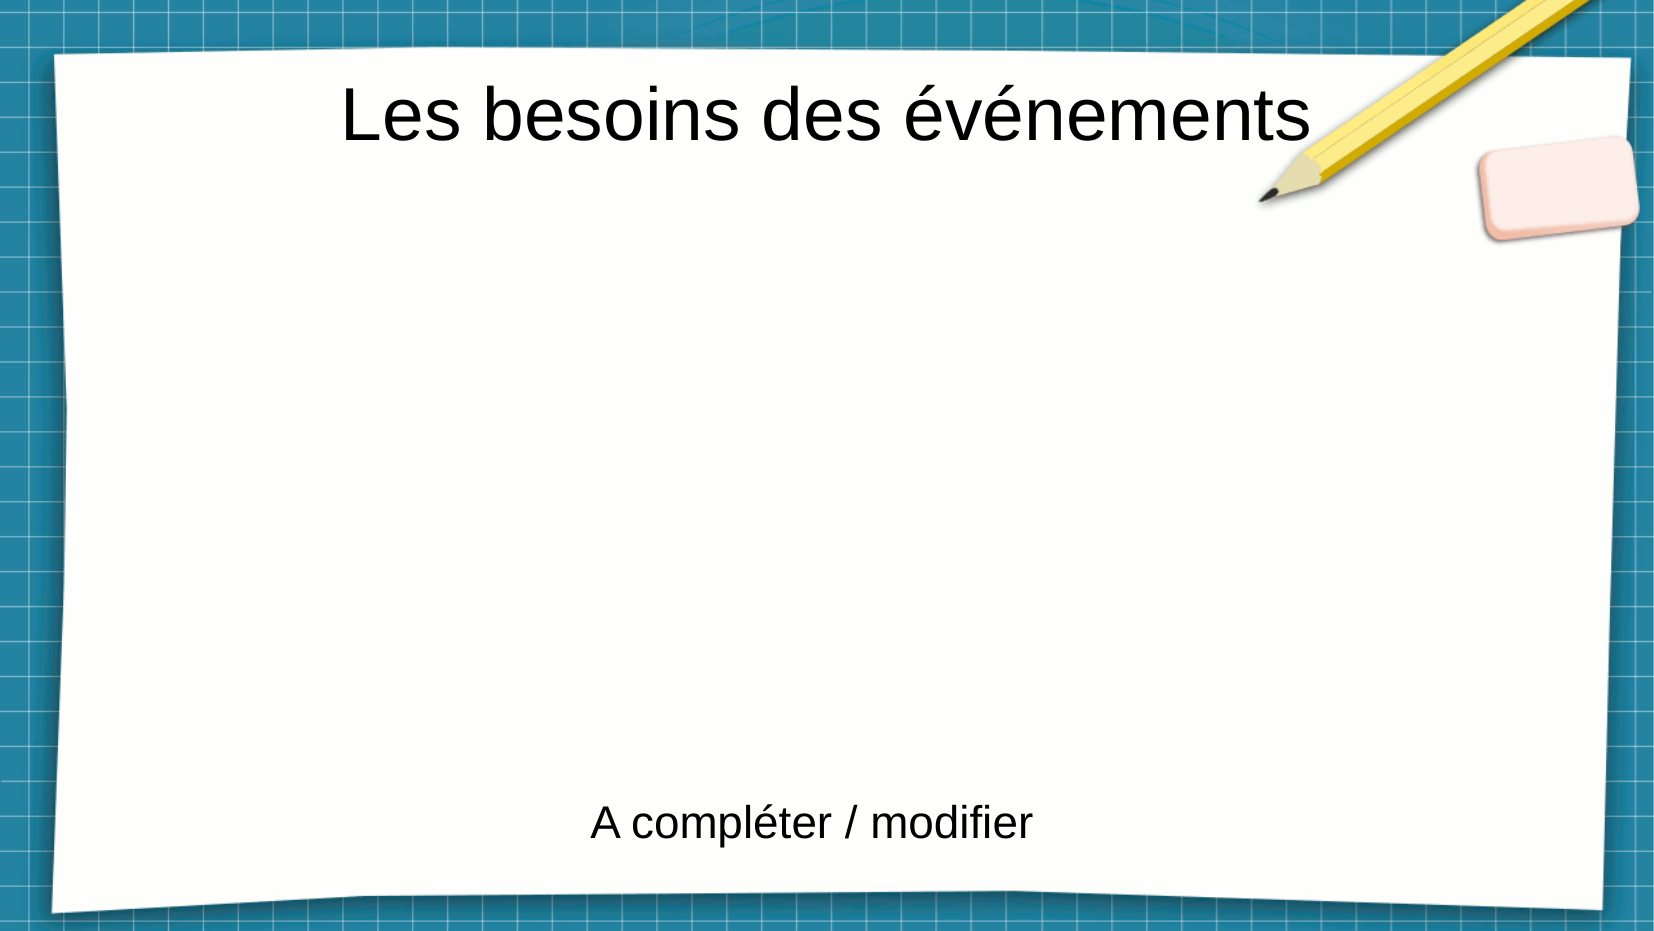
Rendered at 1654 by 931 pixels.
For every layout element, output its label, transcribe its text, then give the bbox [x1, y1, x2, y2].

title Les besoins des événements [82, 37, 1571, 193]
list A compléter / modifier [88, 797, 1536, 857]
picture [0, 0, 1654, 931]
